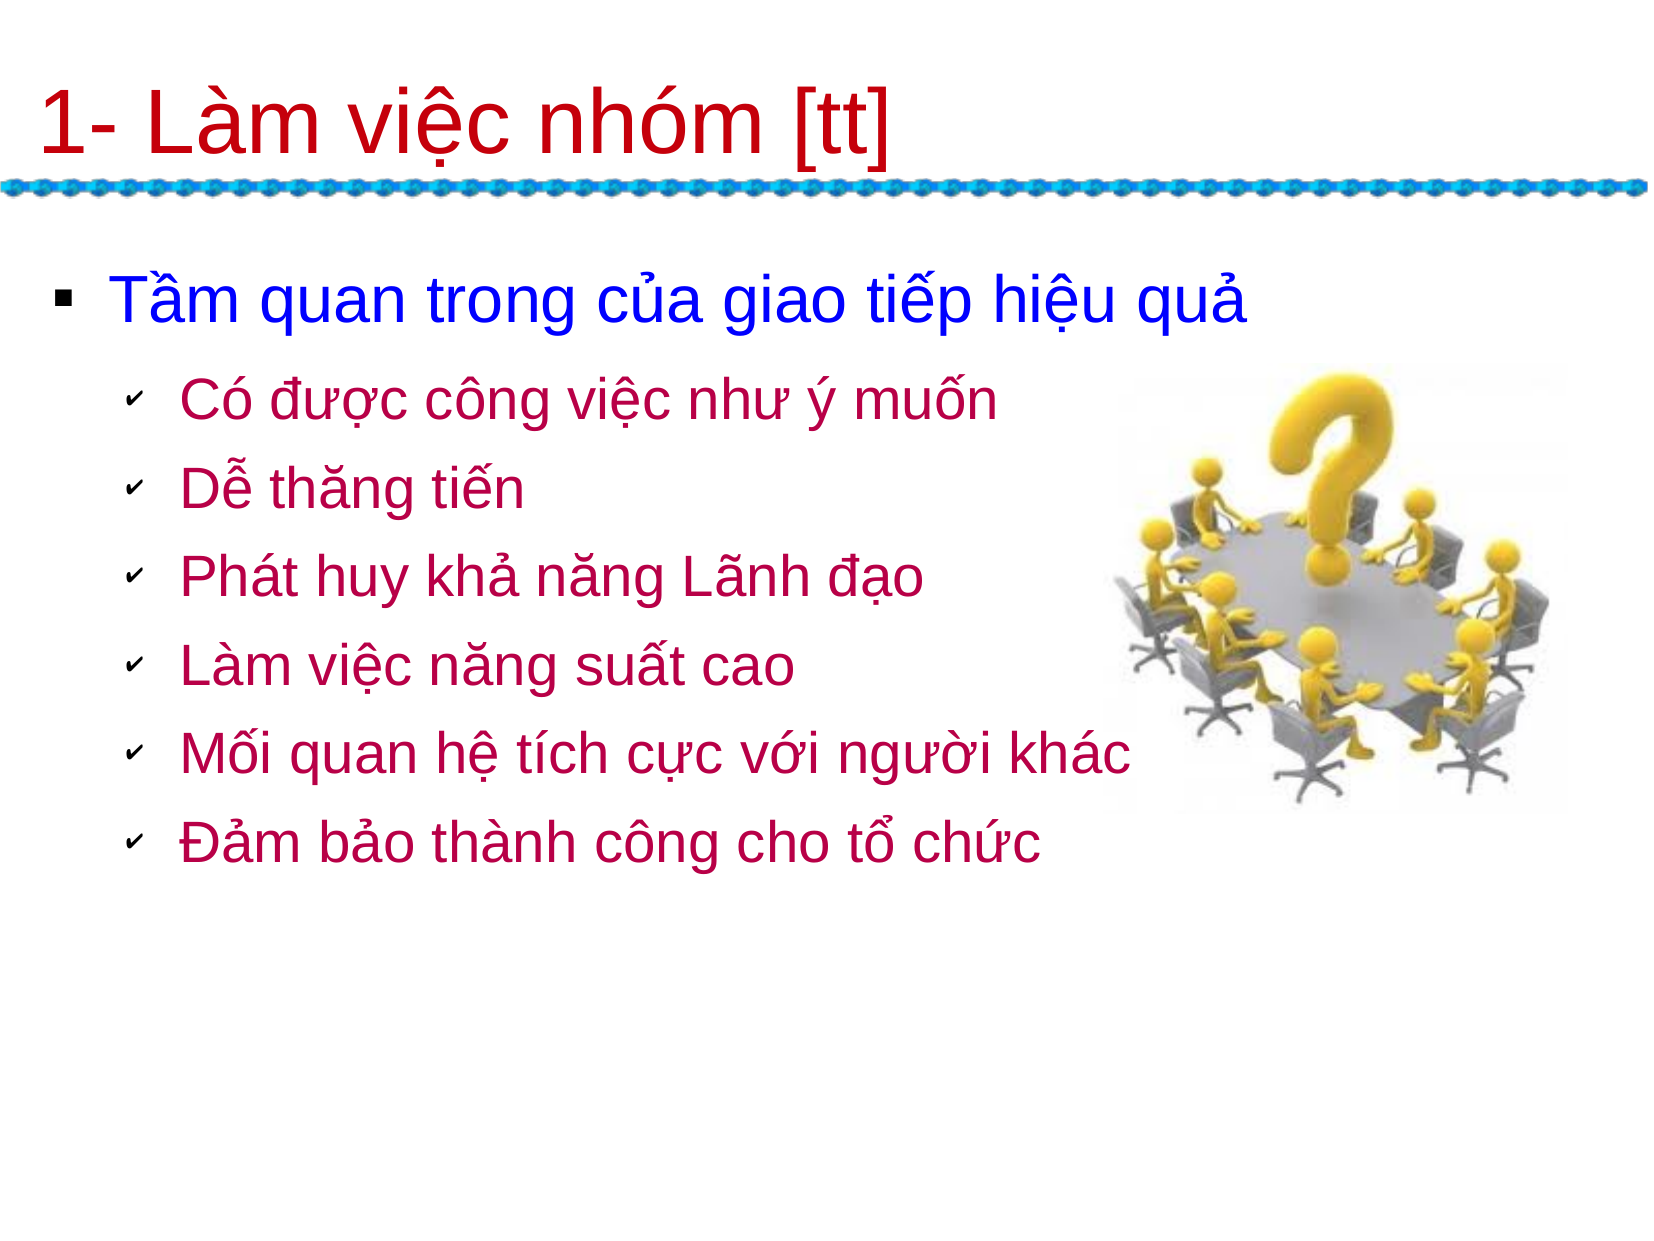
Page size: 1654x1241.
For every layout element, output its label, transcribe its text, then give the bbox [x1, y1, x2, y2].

list Tầm quan trong của giao tiếp hiệu quả Có được công việc như ý muốn Dễ thăng tiến Phát huy khả năng Lãnh đạo Làm việc năng suất cao Mối quan hệ tích cực với người khác Đảm bảo thành công cho tổ chức [37, 262, 1651, 1163]
picture [0, 178, 37, 199]
title 1- Làm việc nhóm [tt] [37, 37, 1651, 208]
